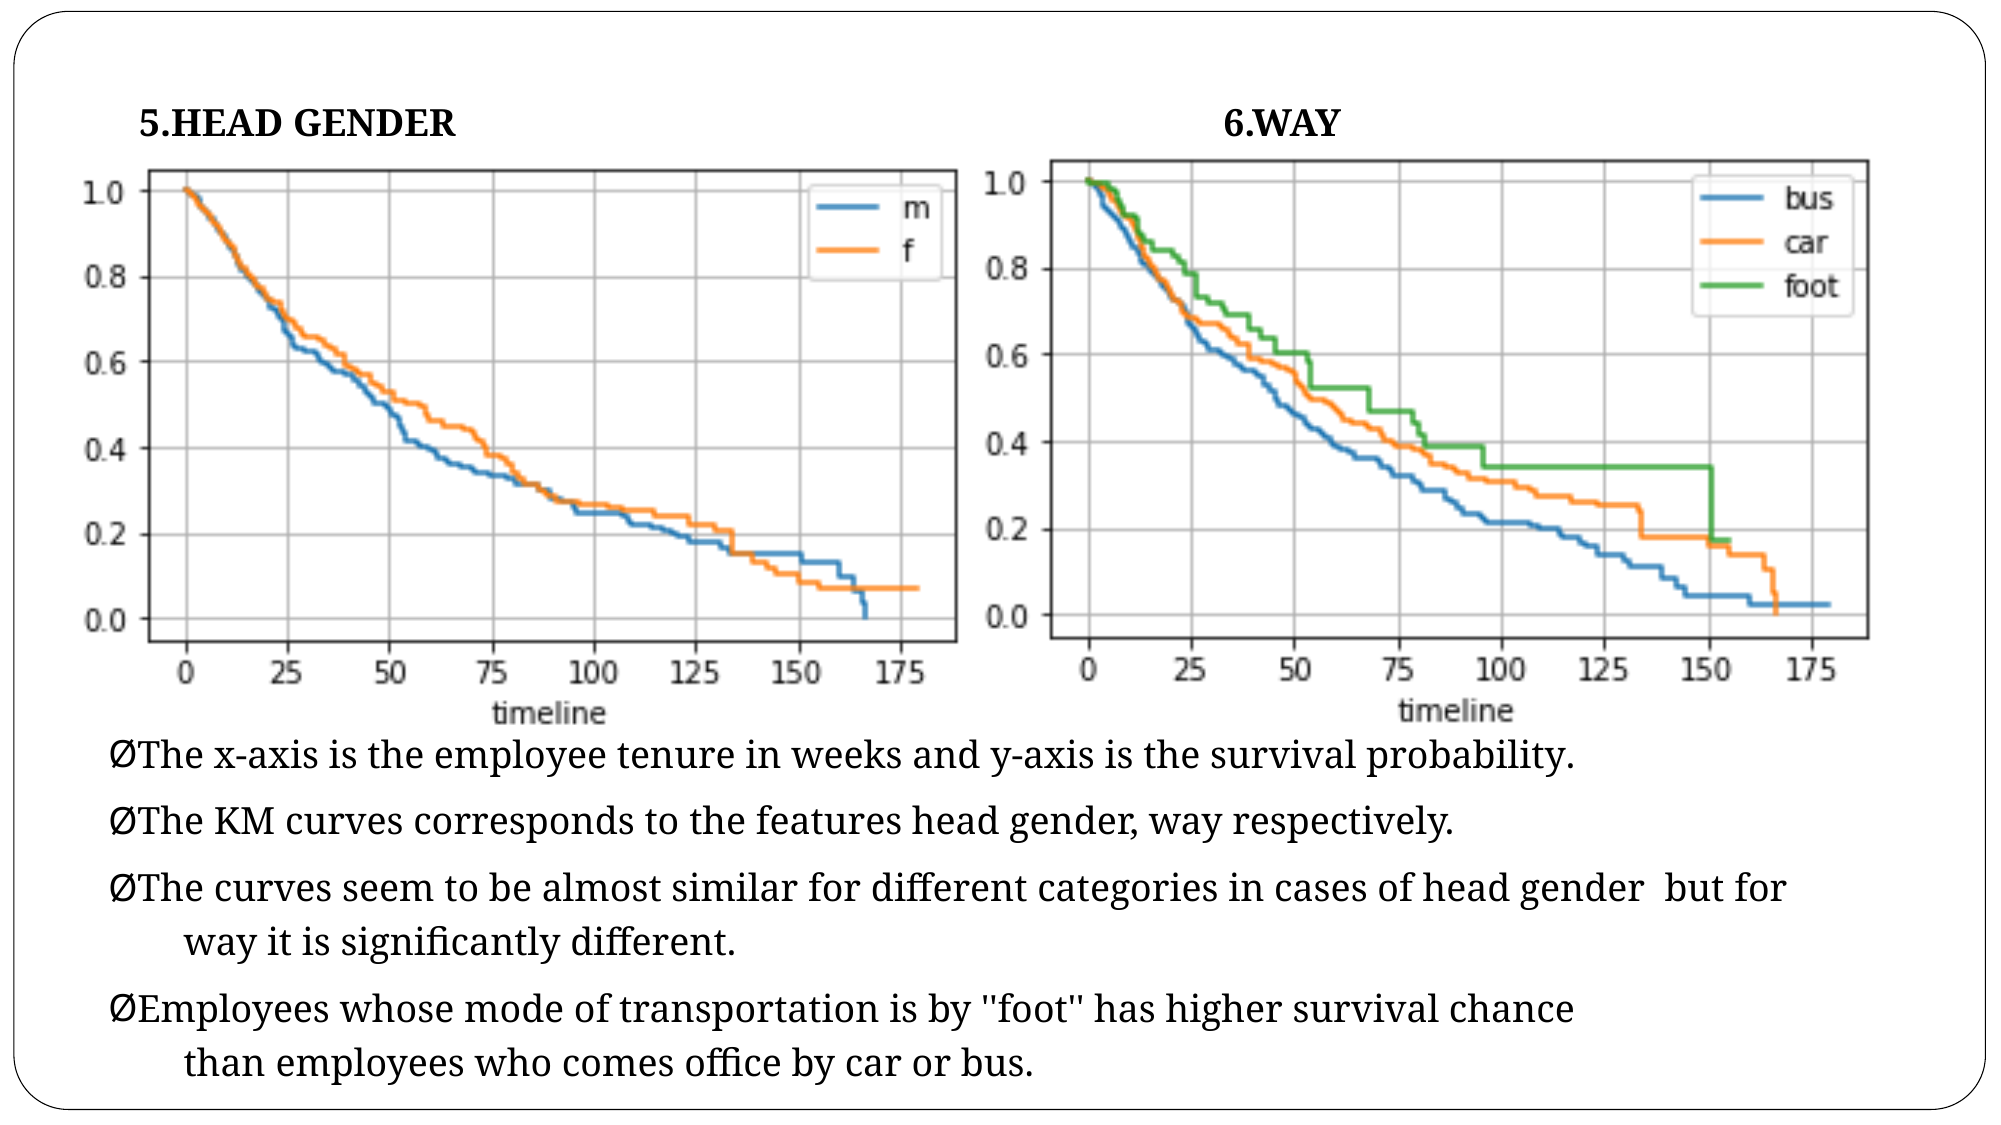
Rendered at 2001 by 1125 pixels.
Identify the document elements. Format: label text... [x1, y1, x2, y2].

picture [62, 150, 1888, 751]
text_box The x-axis is the employee tenure in weeks and y-axis is the survival probability. The KM curves corresponds to the features head gender, way respectively. The curves seem to be almost similar for different categories in cases of head gender but for way it is significantly different. Employees whose mode of transportation is by ''foot'' has higher survival chance than employees who comes office by car or bus. [93, 714, 1872, 1092]
text_box 5.HEAD GENDER 6.WAY [124, 91, 1959, 152]
